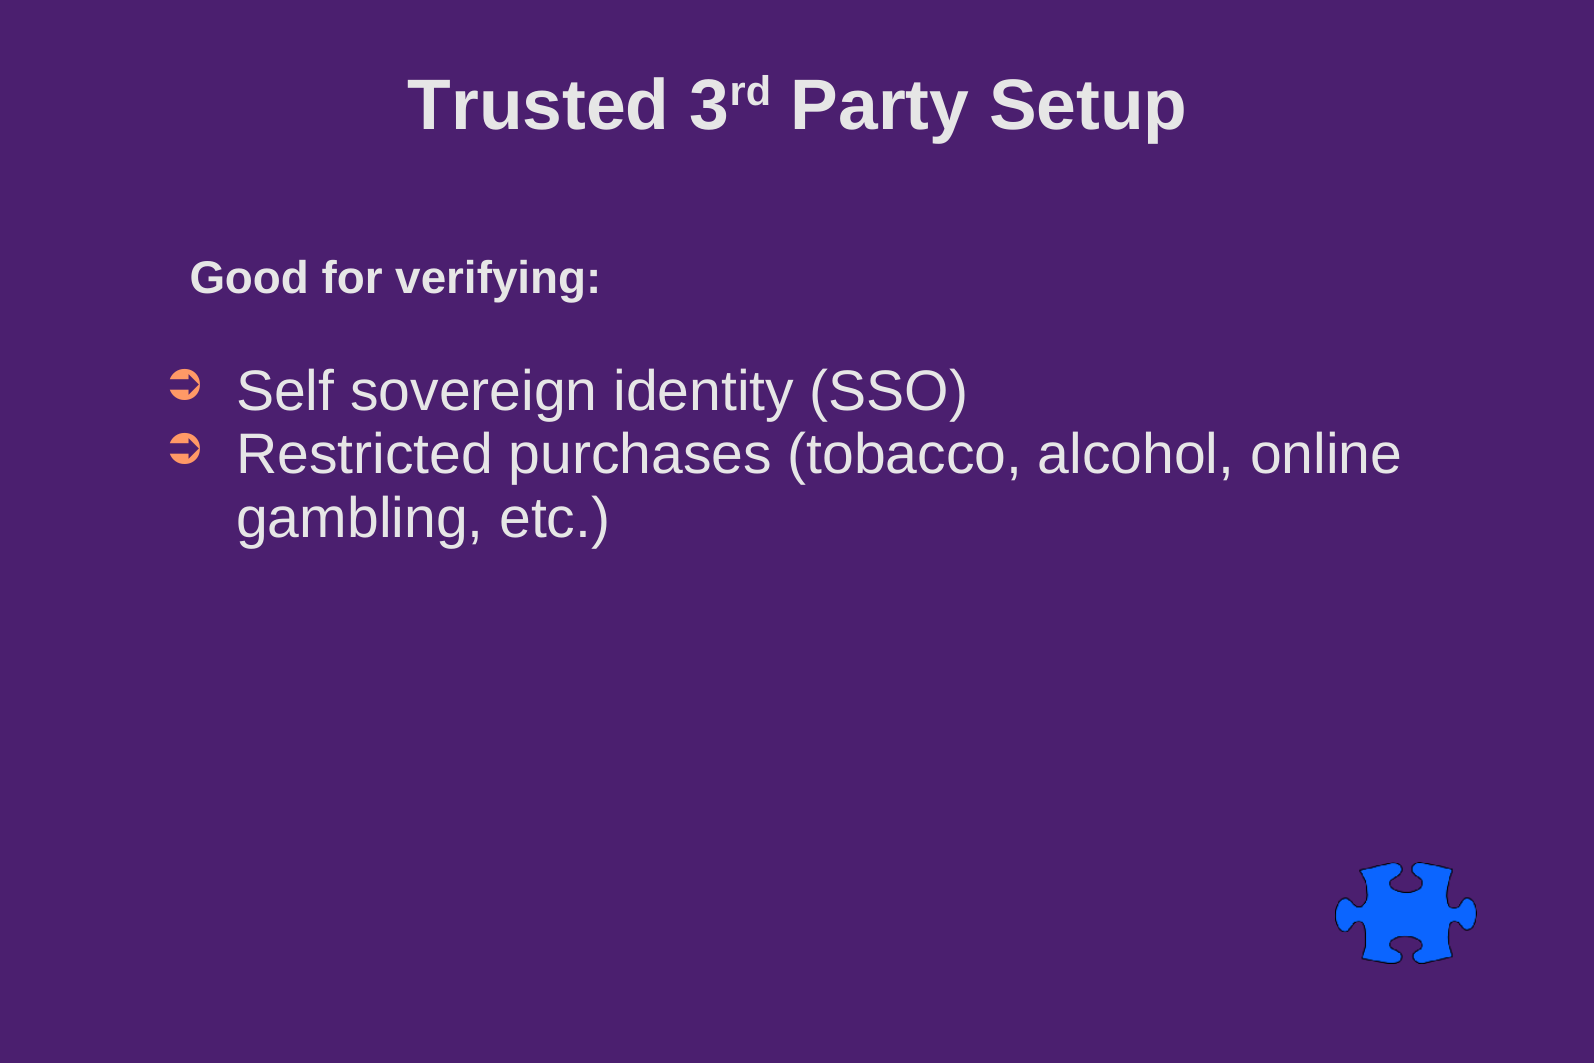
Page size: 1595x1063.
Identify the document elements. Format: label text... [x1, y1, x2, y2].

picture [1335, 862, 1477, 964]
list Self sovereign identity (SSO) Restricted purchases (tobacco, alcohol, online gambling, etc.) [153, 358, 1495, 615]
title Good for verifying: [82, 188, 709, 367]
title Trusted 3rd Party Setup [117, 16, 1479, 194]
